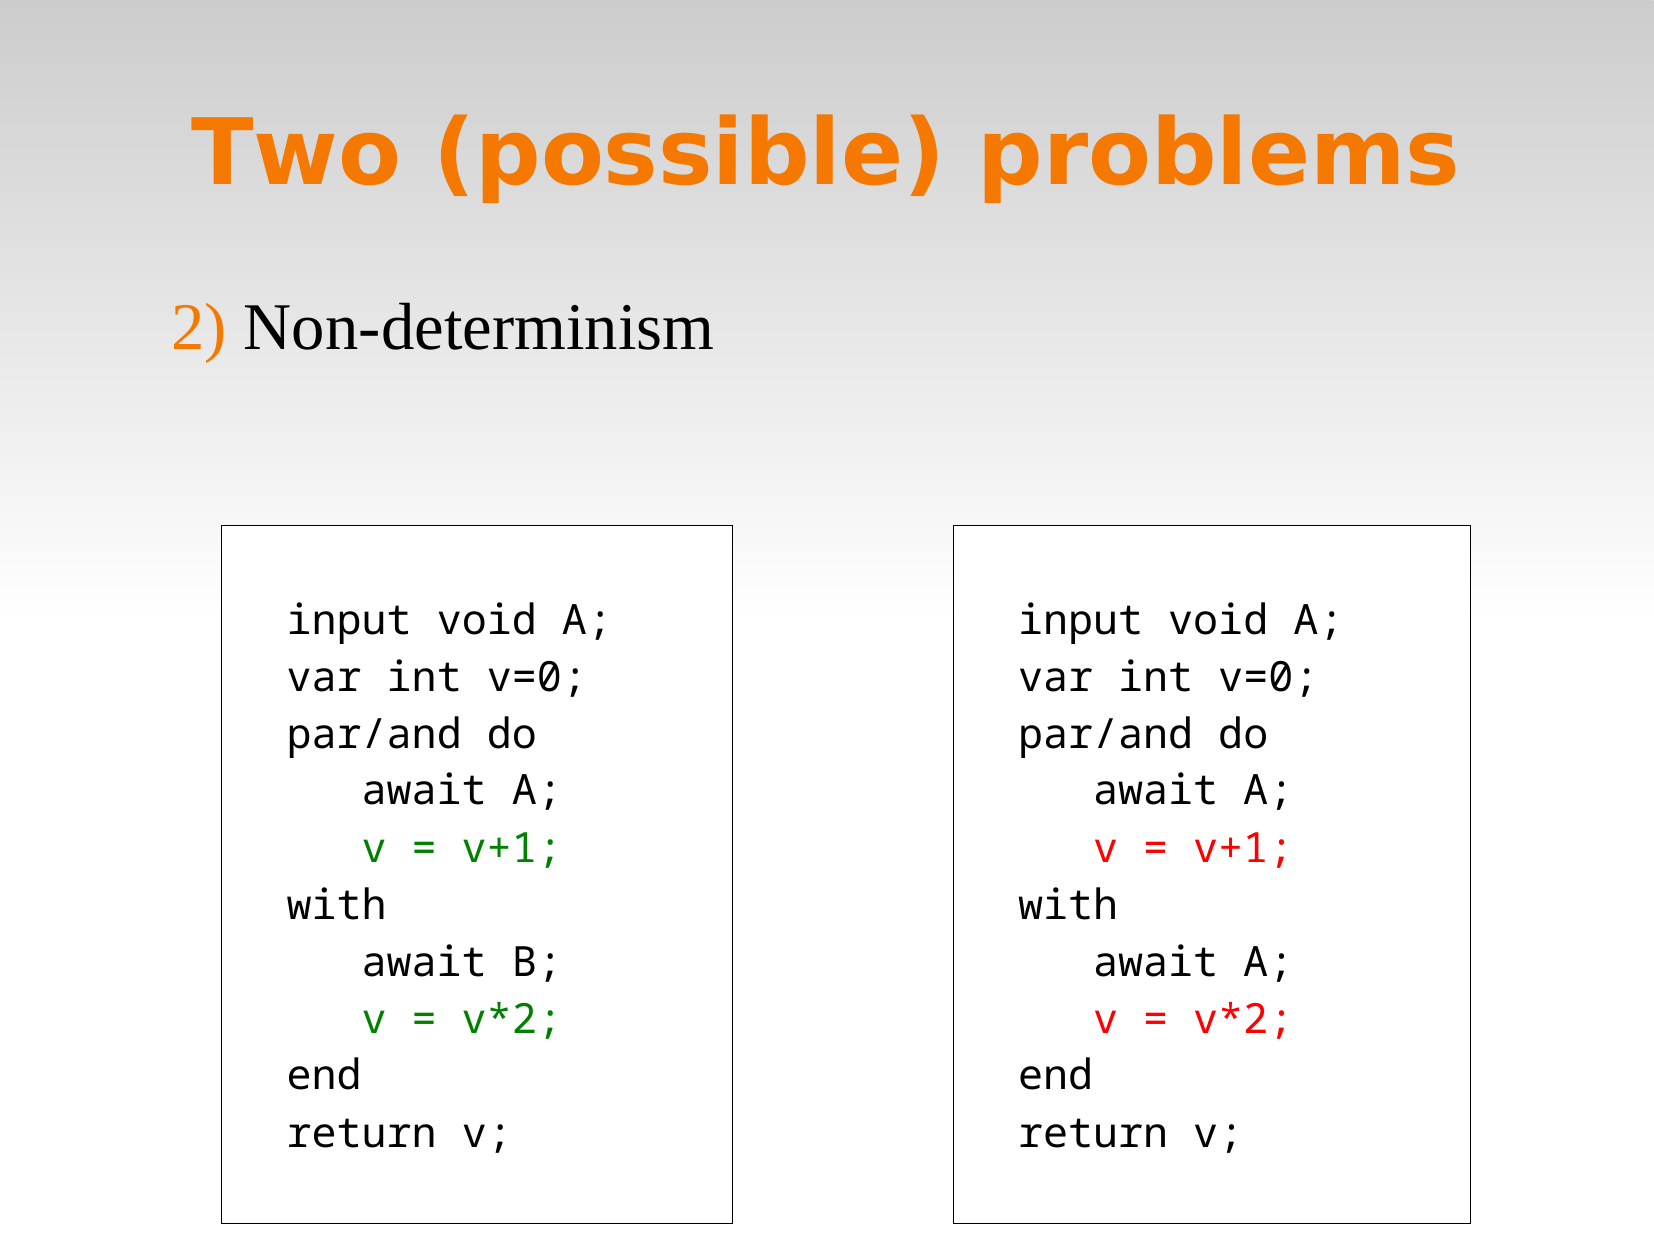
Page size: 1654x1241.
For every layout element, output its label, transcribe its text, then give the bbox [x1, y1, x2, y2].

text_box input void A; var int v=0; par/and do await A; v = v+1; with await B; v = v*2; end return v; [221, 525, 733, 1123]
list Non-determinism [82, 290, 1571, 1109]
text_box input void A; var int v=0; par/and do await A; v = v+1; with await A; v = v*2; end return v; [953, 525, 1471, 1123]
title Two (possible) problems [82, 49, 1571, 257]
